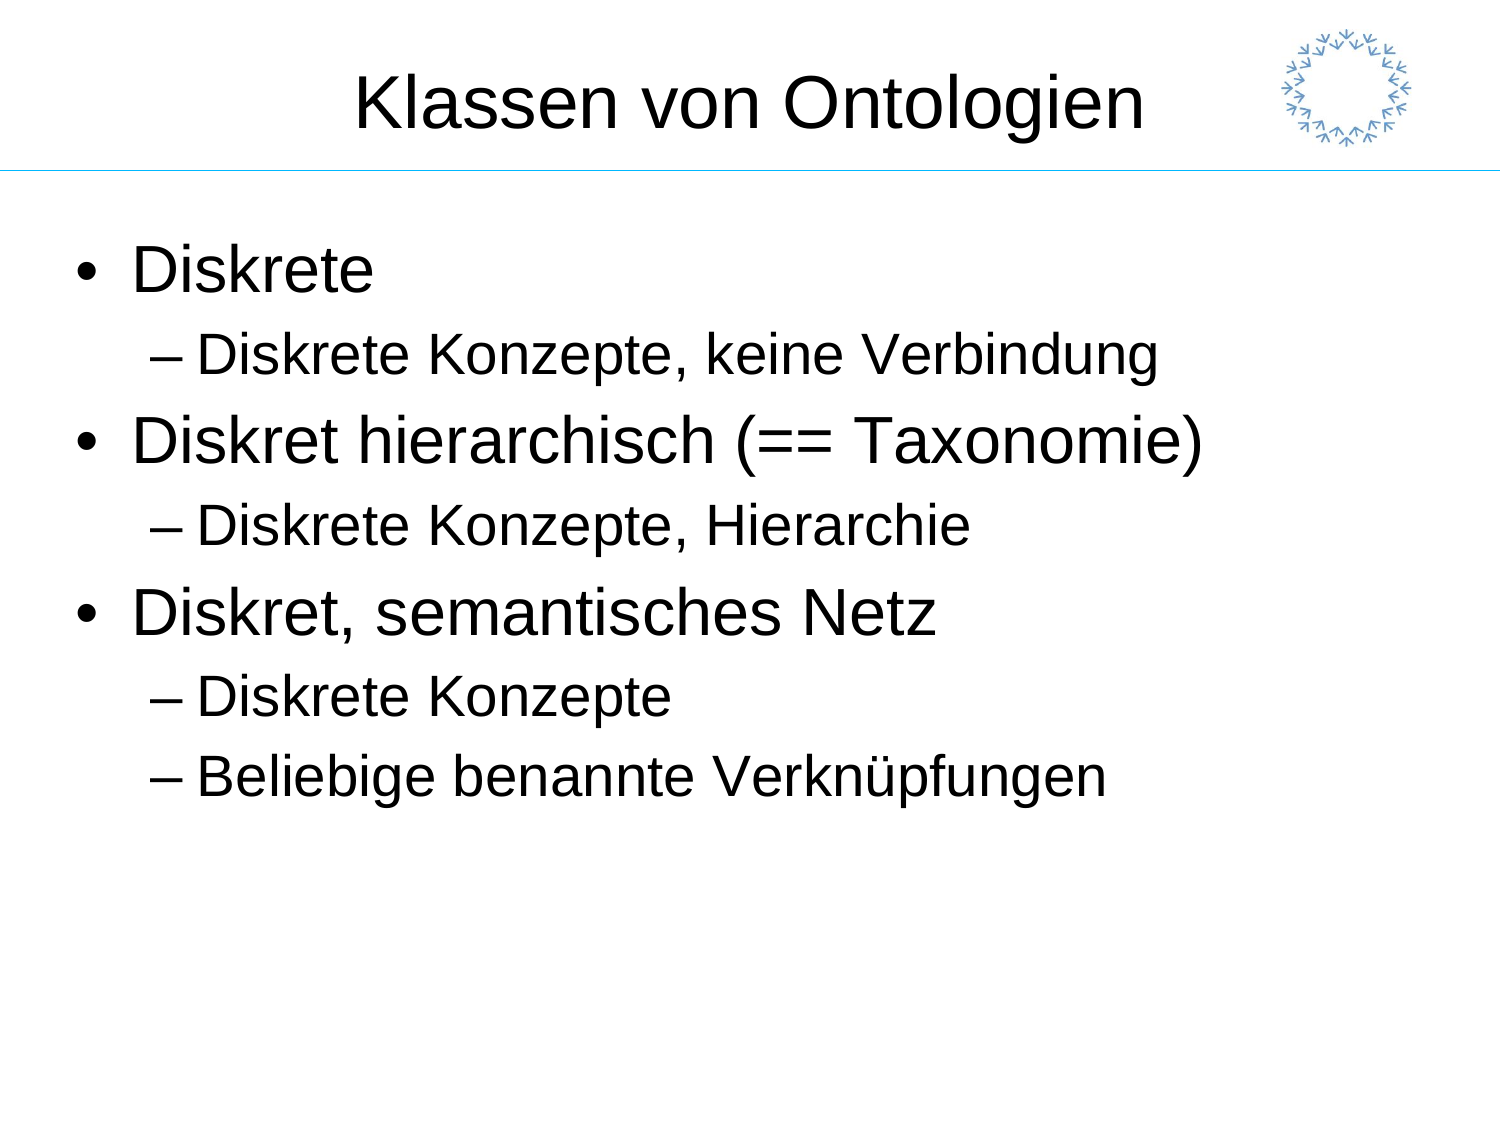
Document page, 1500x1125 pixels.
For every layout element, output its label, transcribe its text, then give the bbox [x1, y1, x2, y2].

list Diskrete Diskrete Konzepte, keine Verbindung Diskret hierarchisch (== Taxonomie) Diskrete Konzepte, Hierarchie Diskret, semantisches Netz Diskrete Konzepte Beliebige benannte Verknüpfungen [75, 232, 1426, 986]
picture [1281, 29, 1412, 57]
title Klassen von Ontologien [75, 57, 1426, 148]
